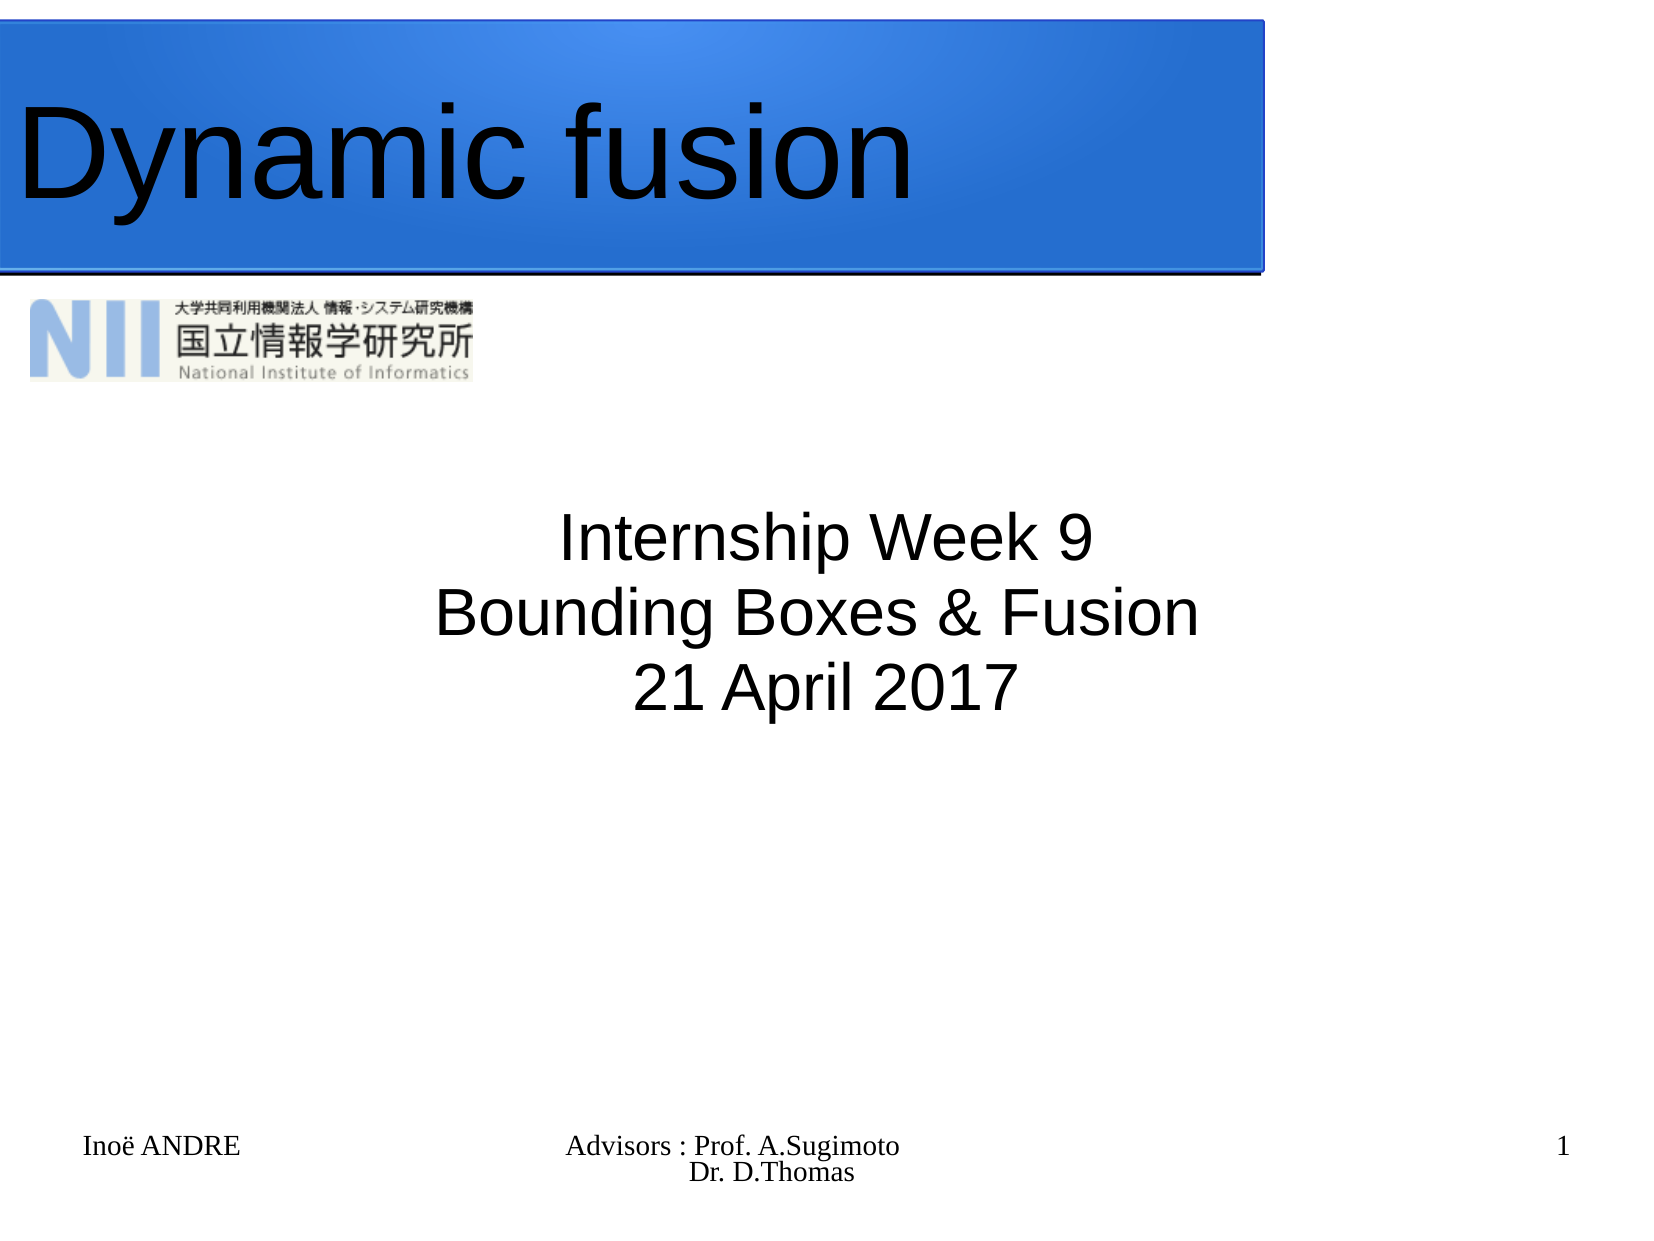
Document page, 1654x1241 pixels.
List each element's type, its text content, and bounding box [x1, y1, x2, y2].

title Dynamic fusion [15, 58, 1249, 247]
picture [30, 299, 473, 382]
subtitle Internship Week 9 Bounding Boxes & Fusion 21 April 2017 [82, 290, 1571, 1010]
